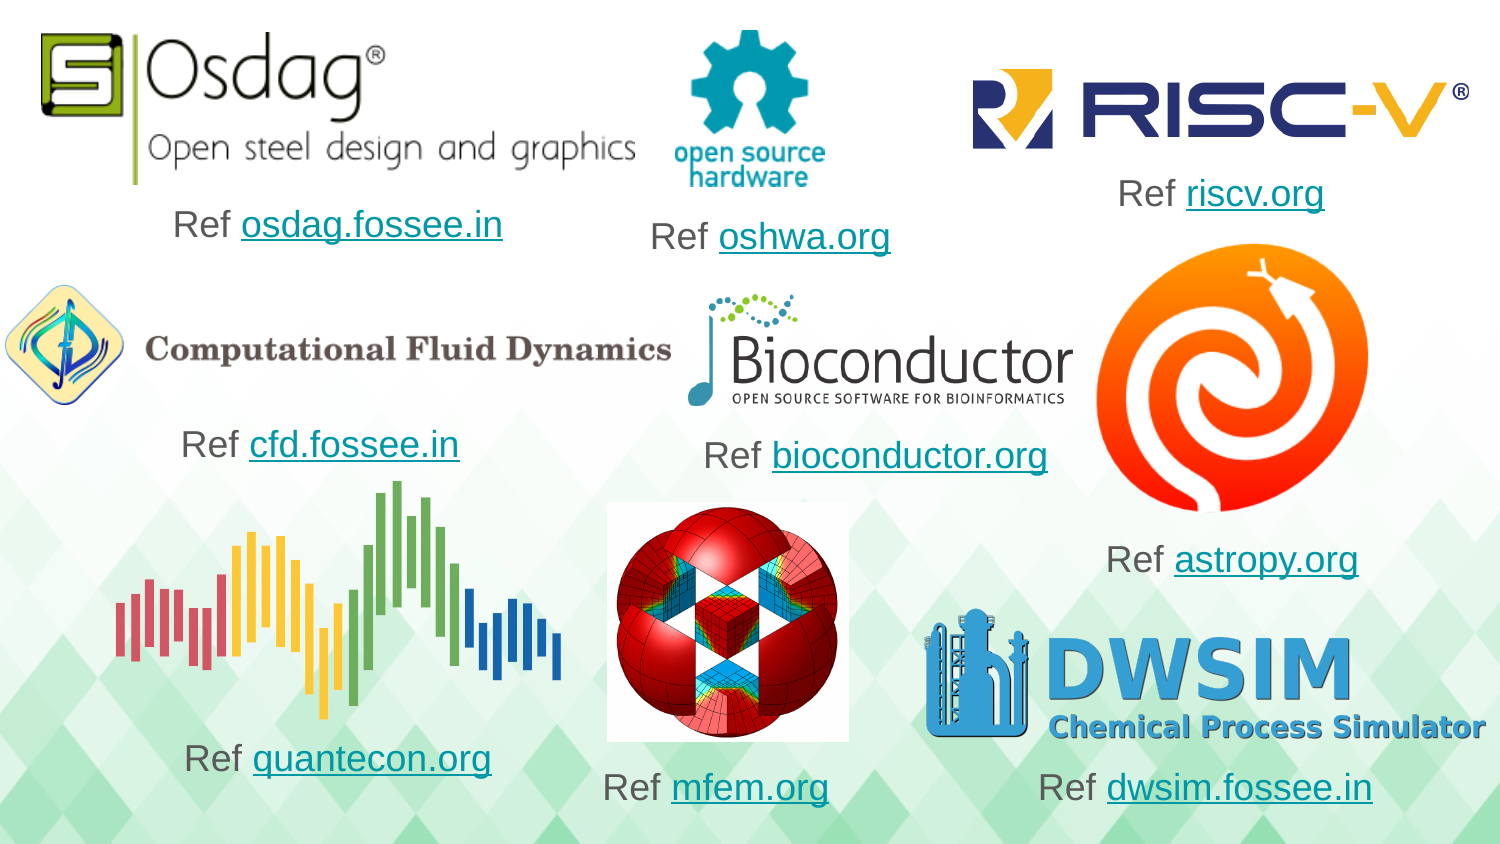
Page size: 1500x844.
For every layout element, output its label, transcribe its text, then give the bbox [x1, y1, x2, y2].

text_box Ref astropy.org [1090, 520, 1375, 596]
text_box Ref oshwa.org [634, 197, 920, 273]
text_box Ref dwsim.fossee.in [914, 747, 1497, 823]
text_box Ref mfem.org [587, 747, 849, 823]
text_box Ref osdag.fossee.in [41, 184, 635, 260]
text_box Ref bioconductor.org [688, 416, 1073, 492]
text_box Ref riscv.org [973, 154, 1469, 230]
text_box Ref cfd.fossee.in [5, 404, 635, 481]
picture [0, 0, 1500, 844]
text_box Ref quantecon.org [115, 719, 560, 795]
